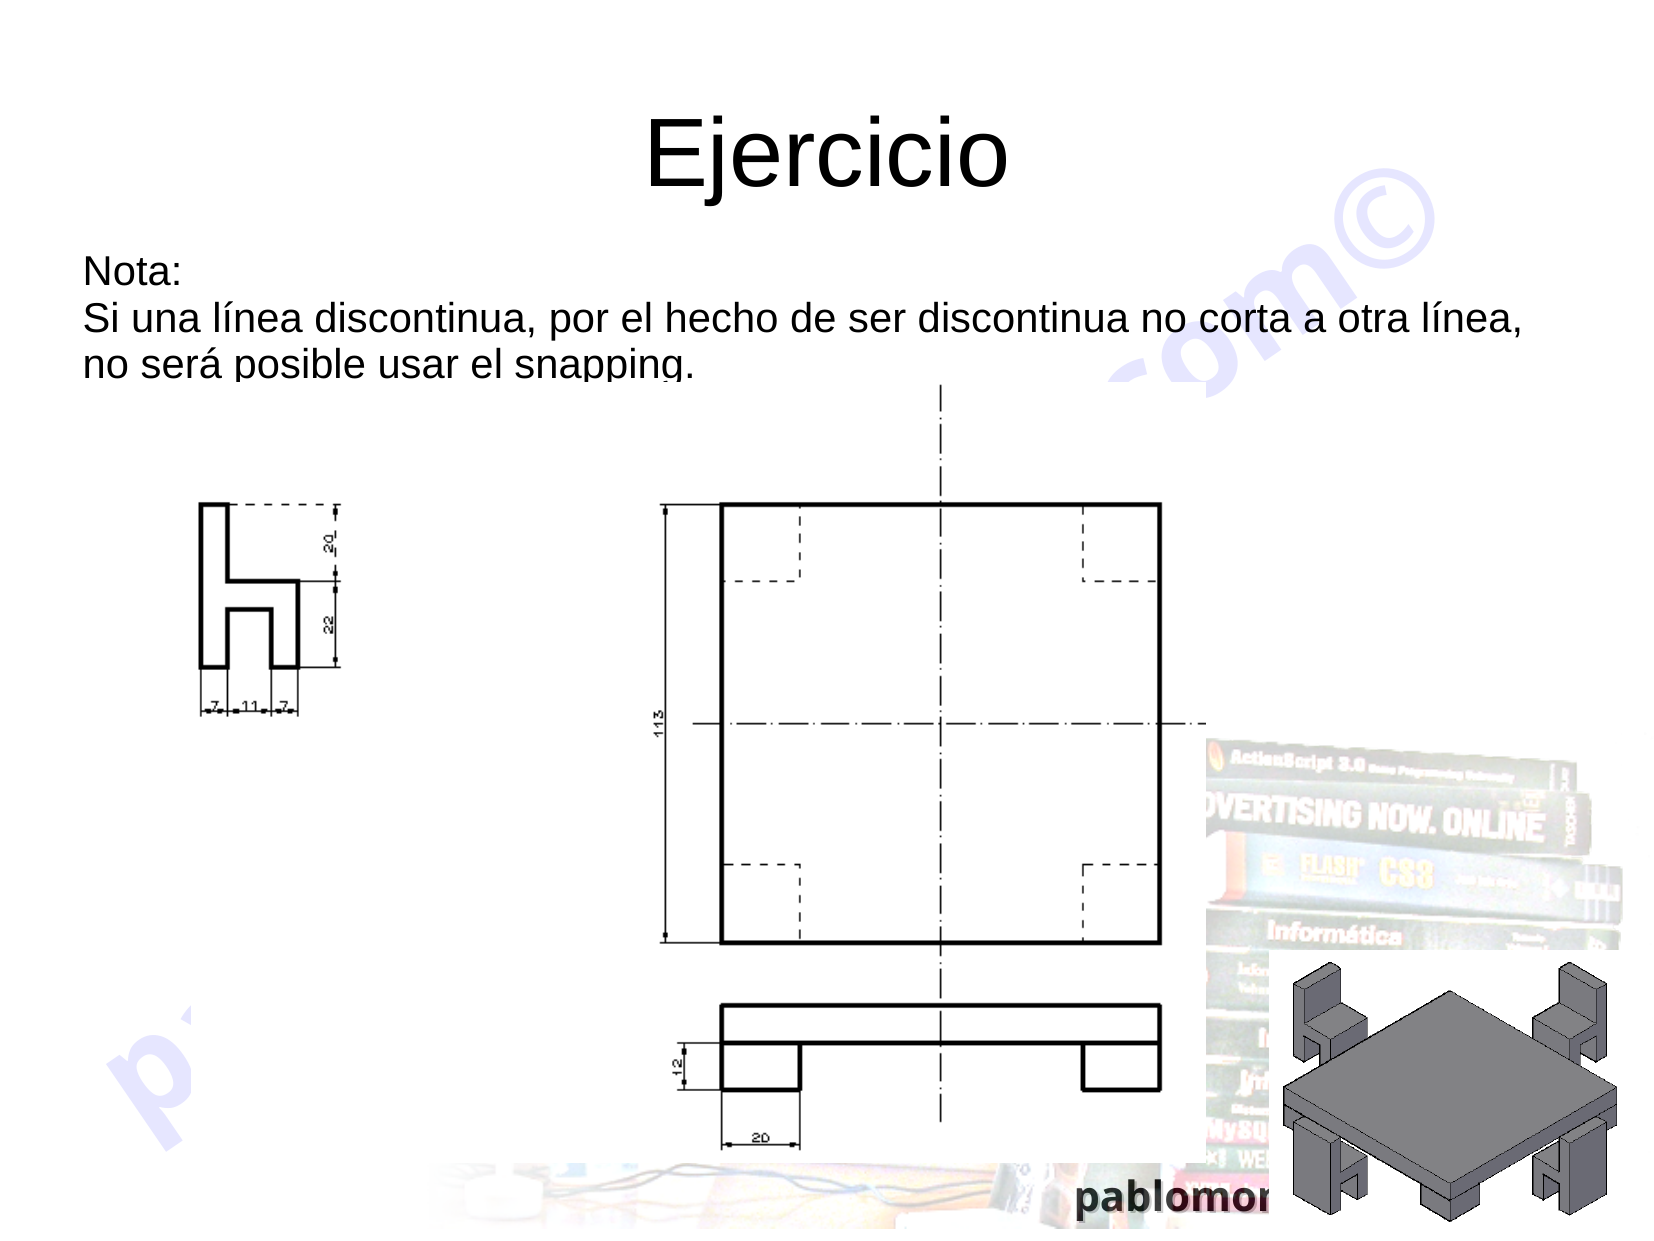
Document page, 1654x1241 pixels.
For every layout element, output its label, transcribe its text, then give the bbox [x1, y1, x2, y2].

title Ejercicio [82, 49, 1571, 247]
subtitle Nota: Si una línea discontinua, por el hecho de ser discontinua no corta a otra línea, no será posible usar el snapping. [82, 247, 1571, 388]
picture [191, 382, 1654, 1235]
